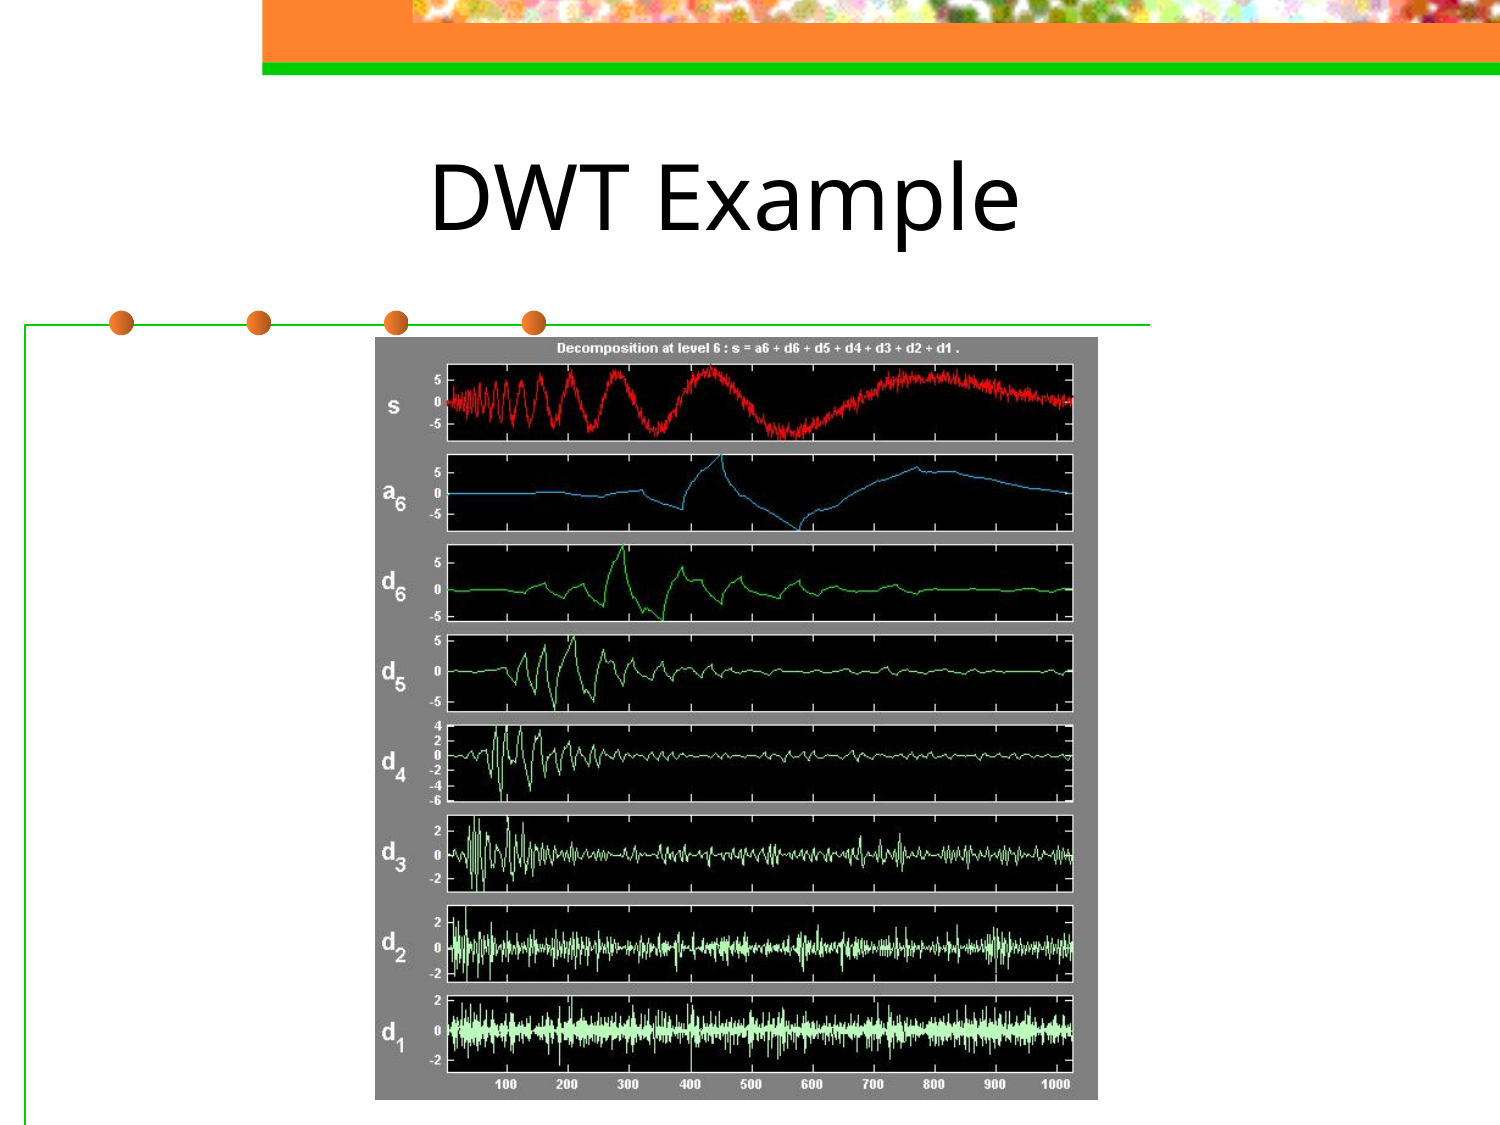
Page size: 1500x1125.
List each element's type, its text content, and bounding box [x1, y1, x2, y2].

picture [412, 0, 1500, 23]
title DWT Example [87, 99, 1363, 288]
picture [375, 337, 1098, 1101]
